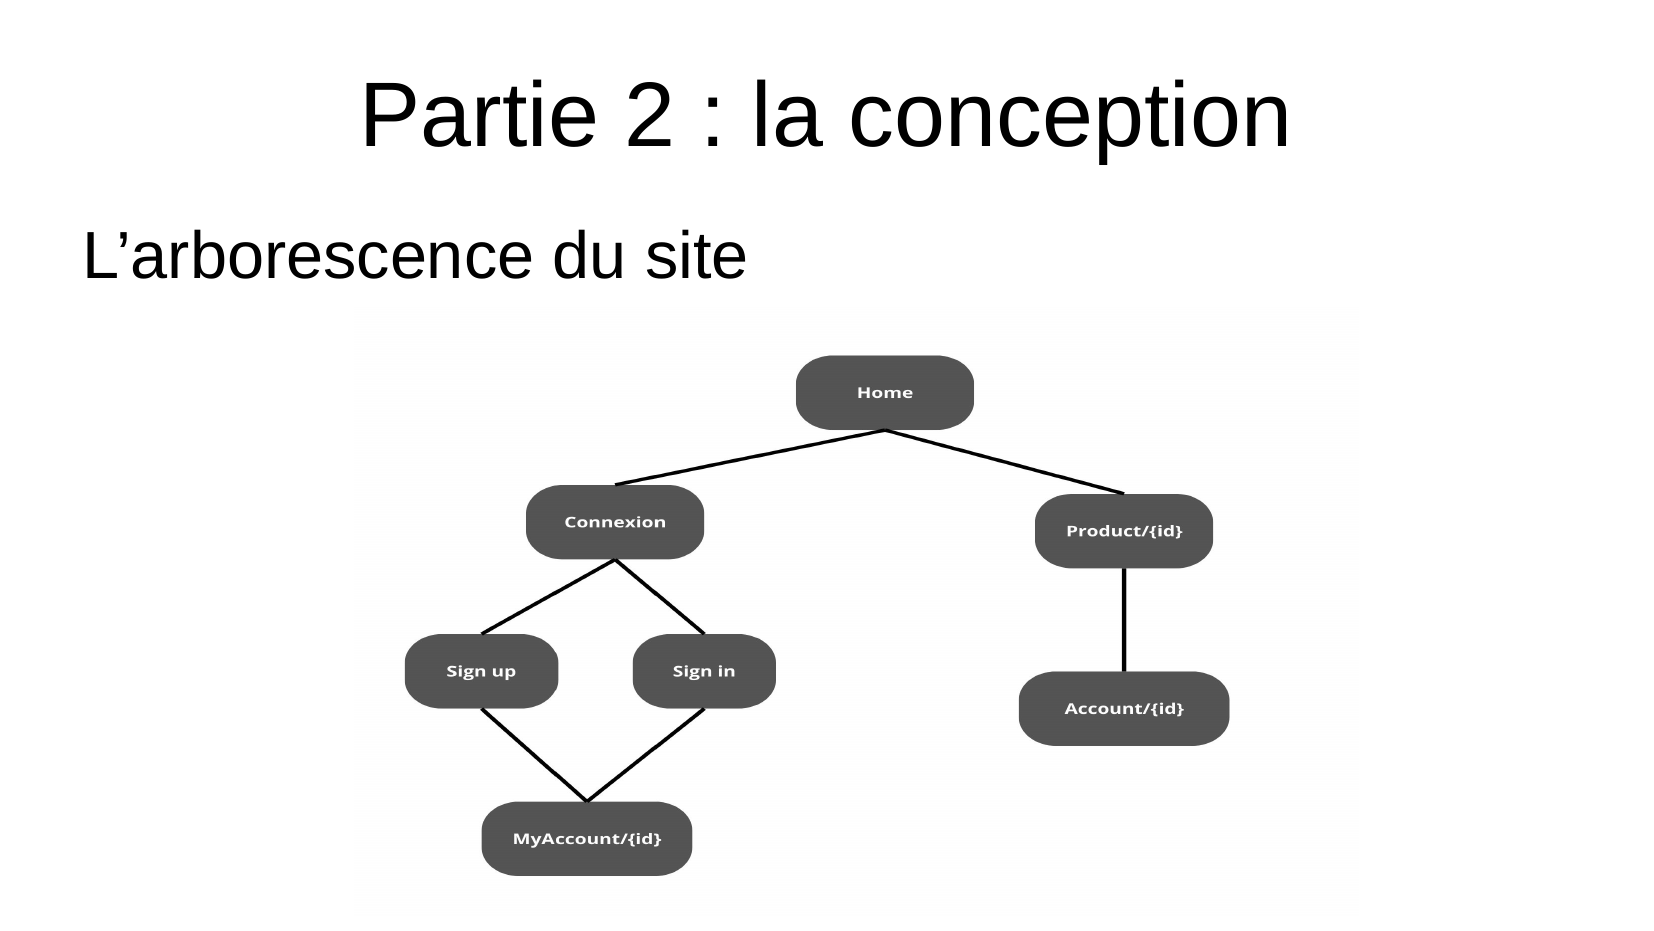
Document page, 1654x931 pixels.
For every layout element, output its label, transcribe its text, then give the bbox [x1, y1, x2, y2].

title Partie 2 : la conception [82, 37, 1571, 193]
list L’arborescence du site [82, 217, 1571, 758]
picture [354, 306, 1359, 916]
